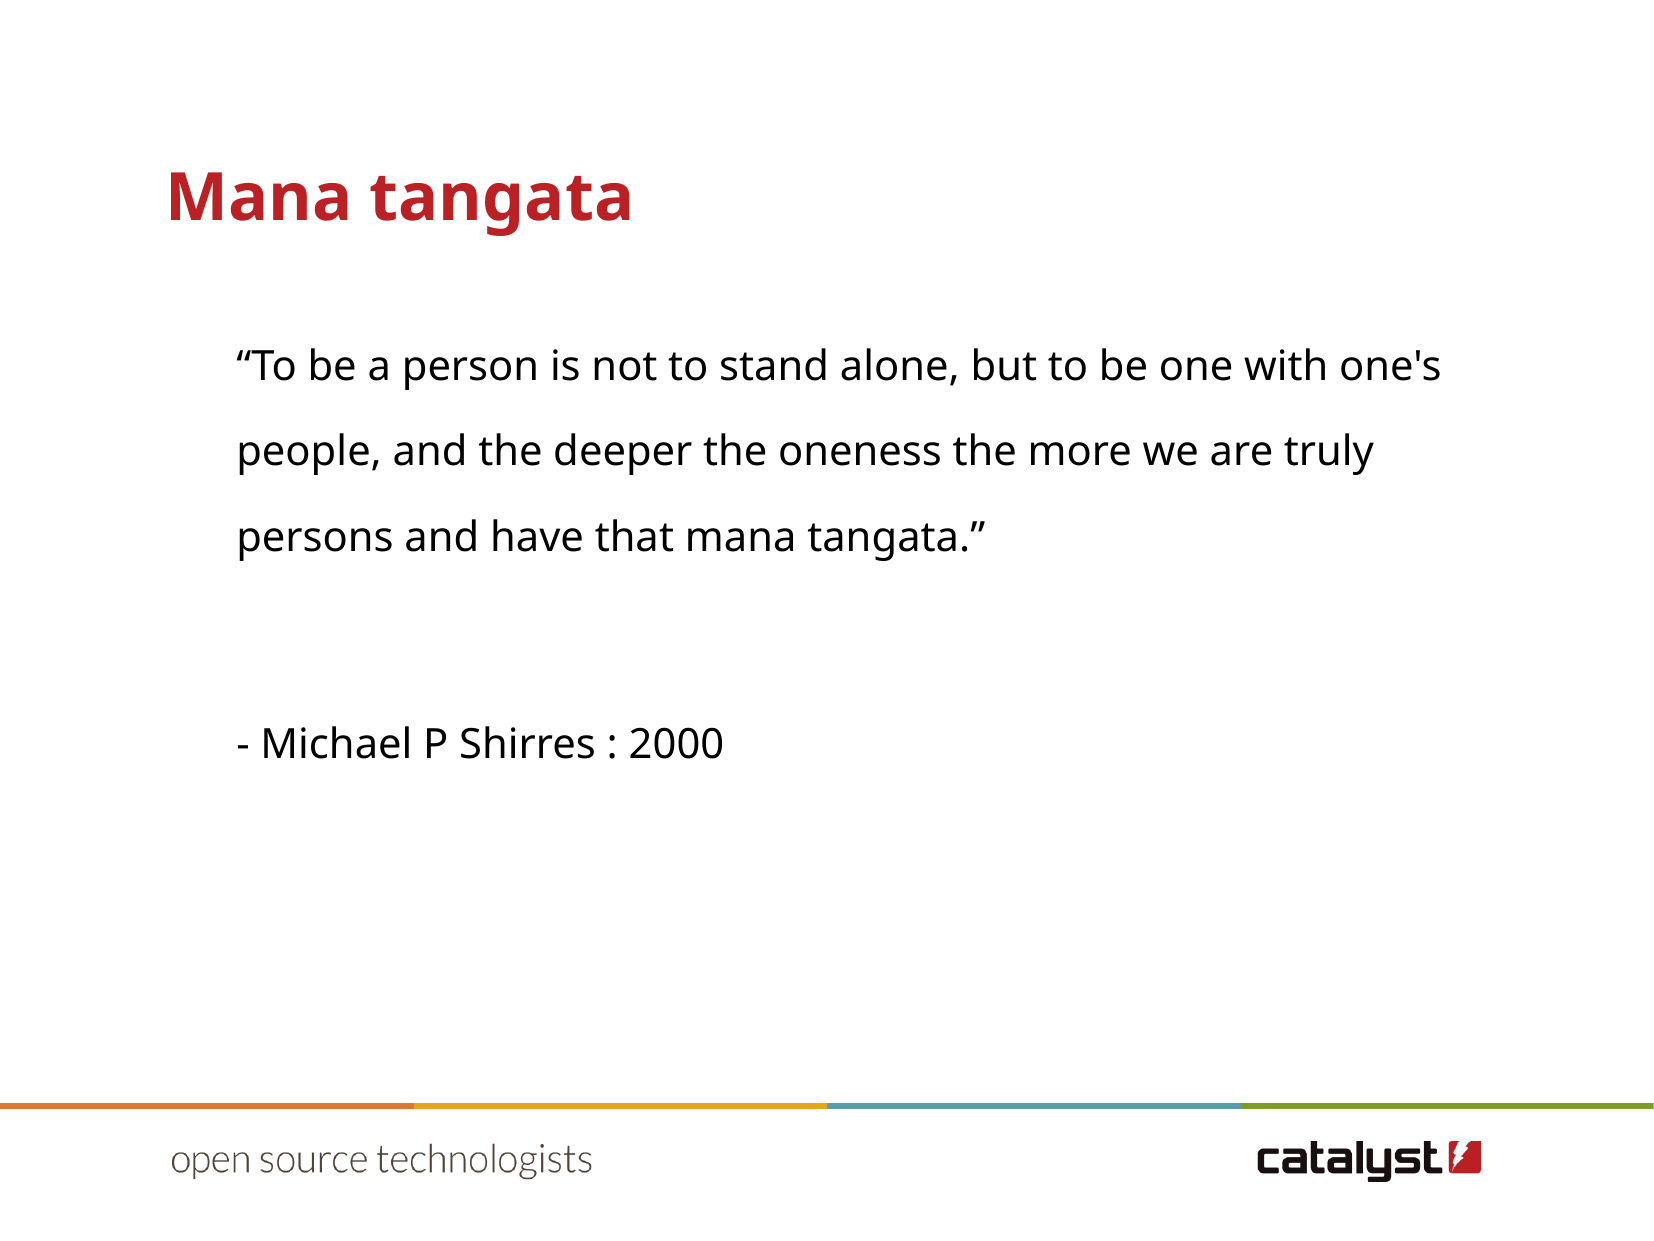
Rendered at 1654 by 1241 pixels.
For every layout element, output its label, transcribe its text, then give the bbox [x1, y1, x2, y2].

title Mana tangata [165, 90, 1489, 298]
picture [0, 1103, 1654, 1182]
list “To be a person is not to stand alone, but to be one with one's people, and the deeper the oneness the more we are truly persons and have that mana tangata.” - Michael P Shirres : 2000 [165, 307, 1489, 1027]
